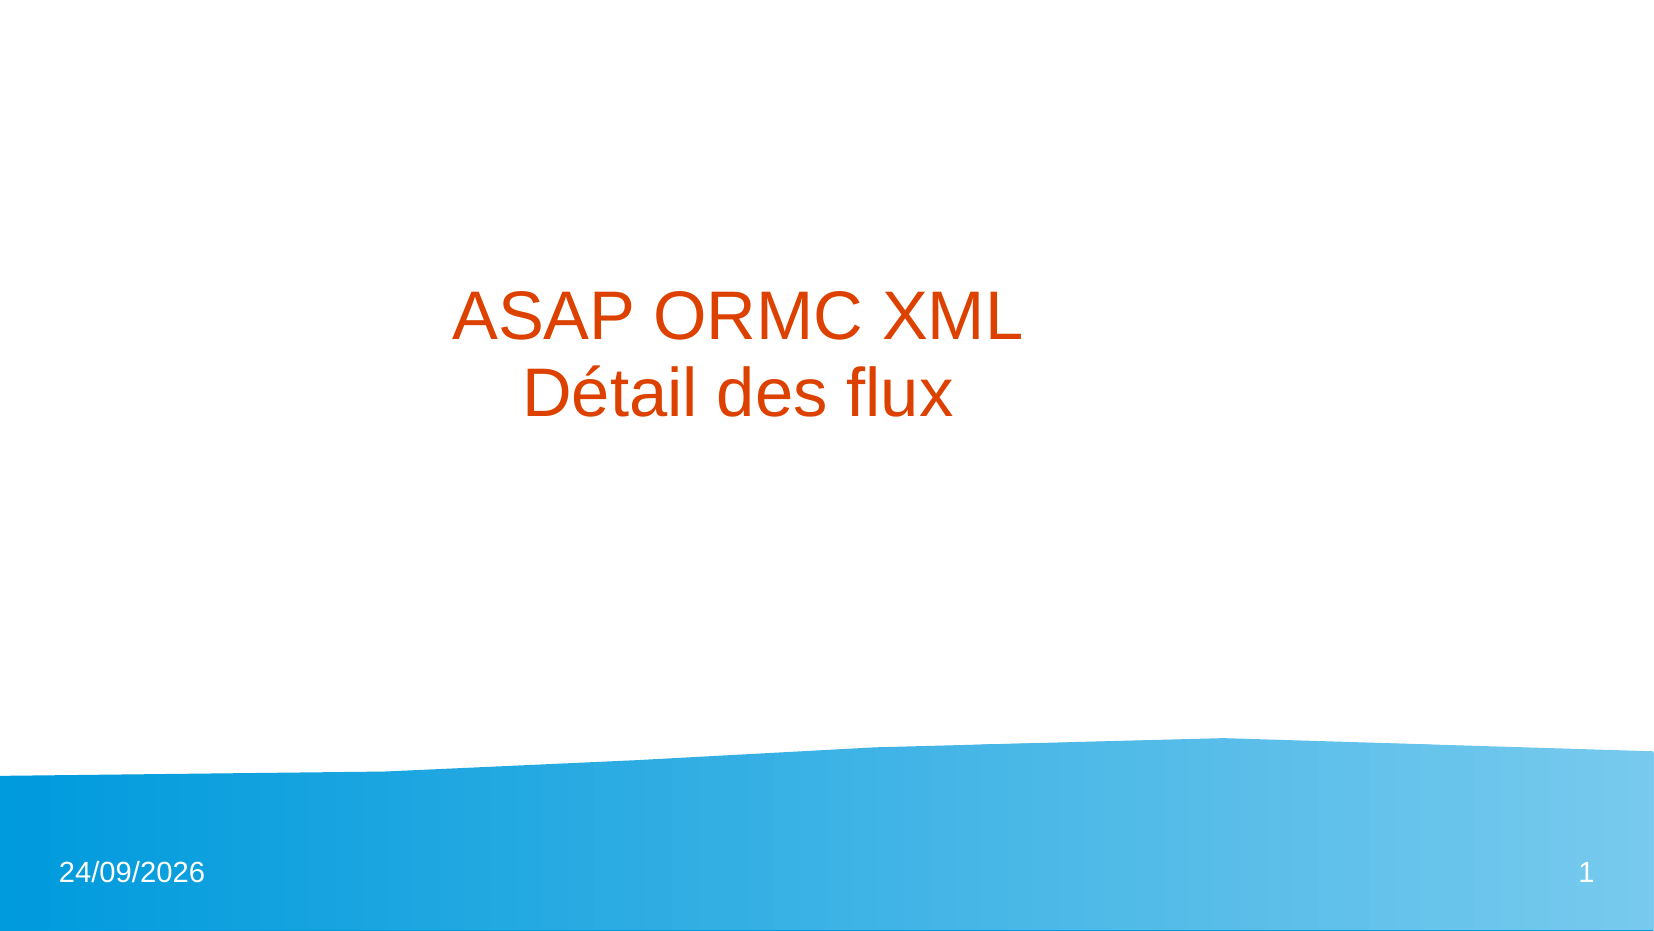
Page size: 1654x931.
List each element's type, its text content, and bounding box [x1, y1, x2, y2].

title ASAP ORMC XML Détail des flux [0, 265, 1477, 443]
